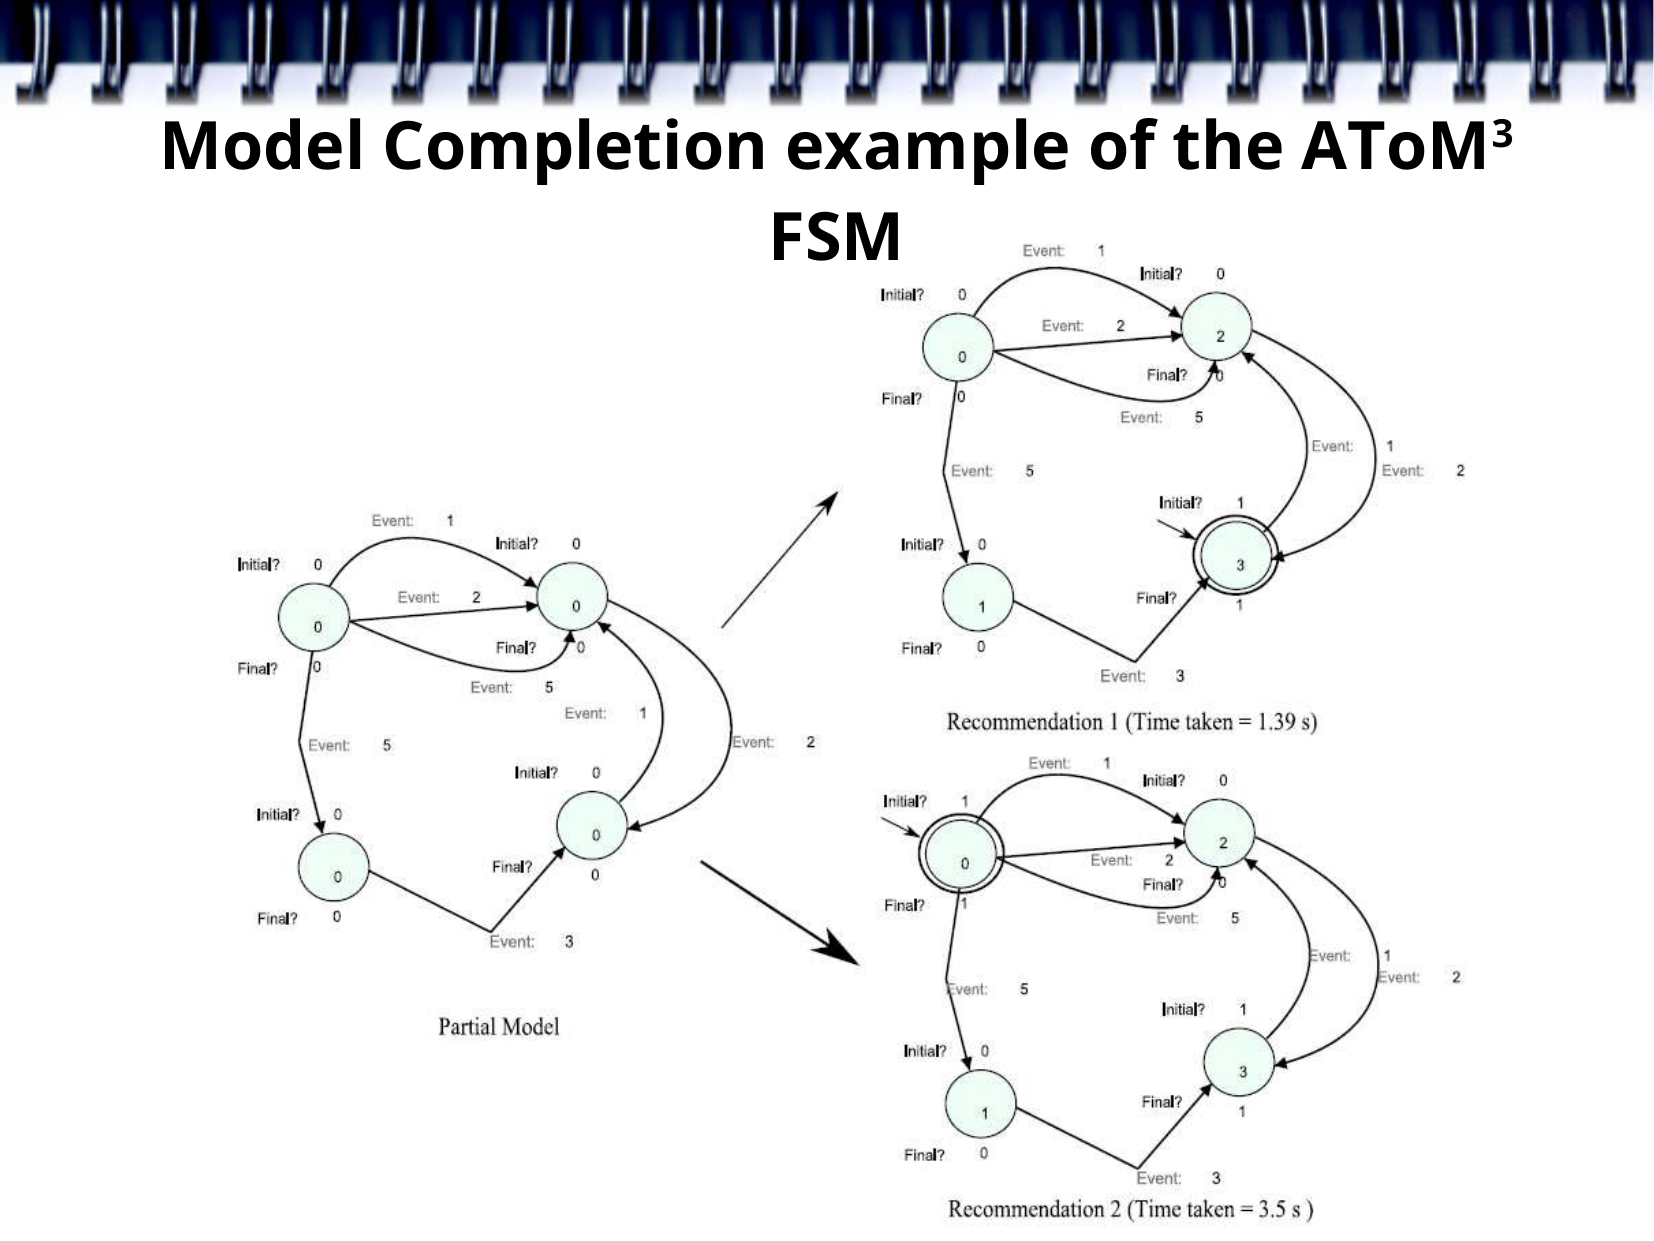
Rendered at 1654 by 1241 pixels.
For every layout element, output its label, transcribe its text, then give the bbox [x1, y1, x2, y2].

picture [0, 0, 1654, 121]
title Model Completion example of the AToM3 FSM [139, 109, 1535, 269]
picture [177, 269, 1477, 1241]
